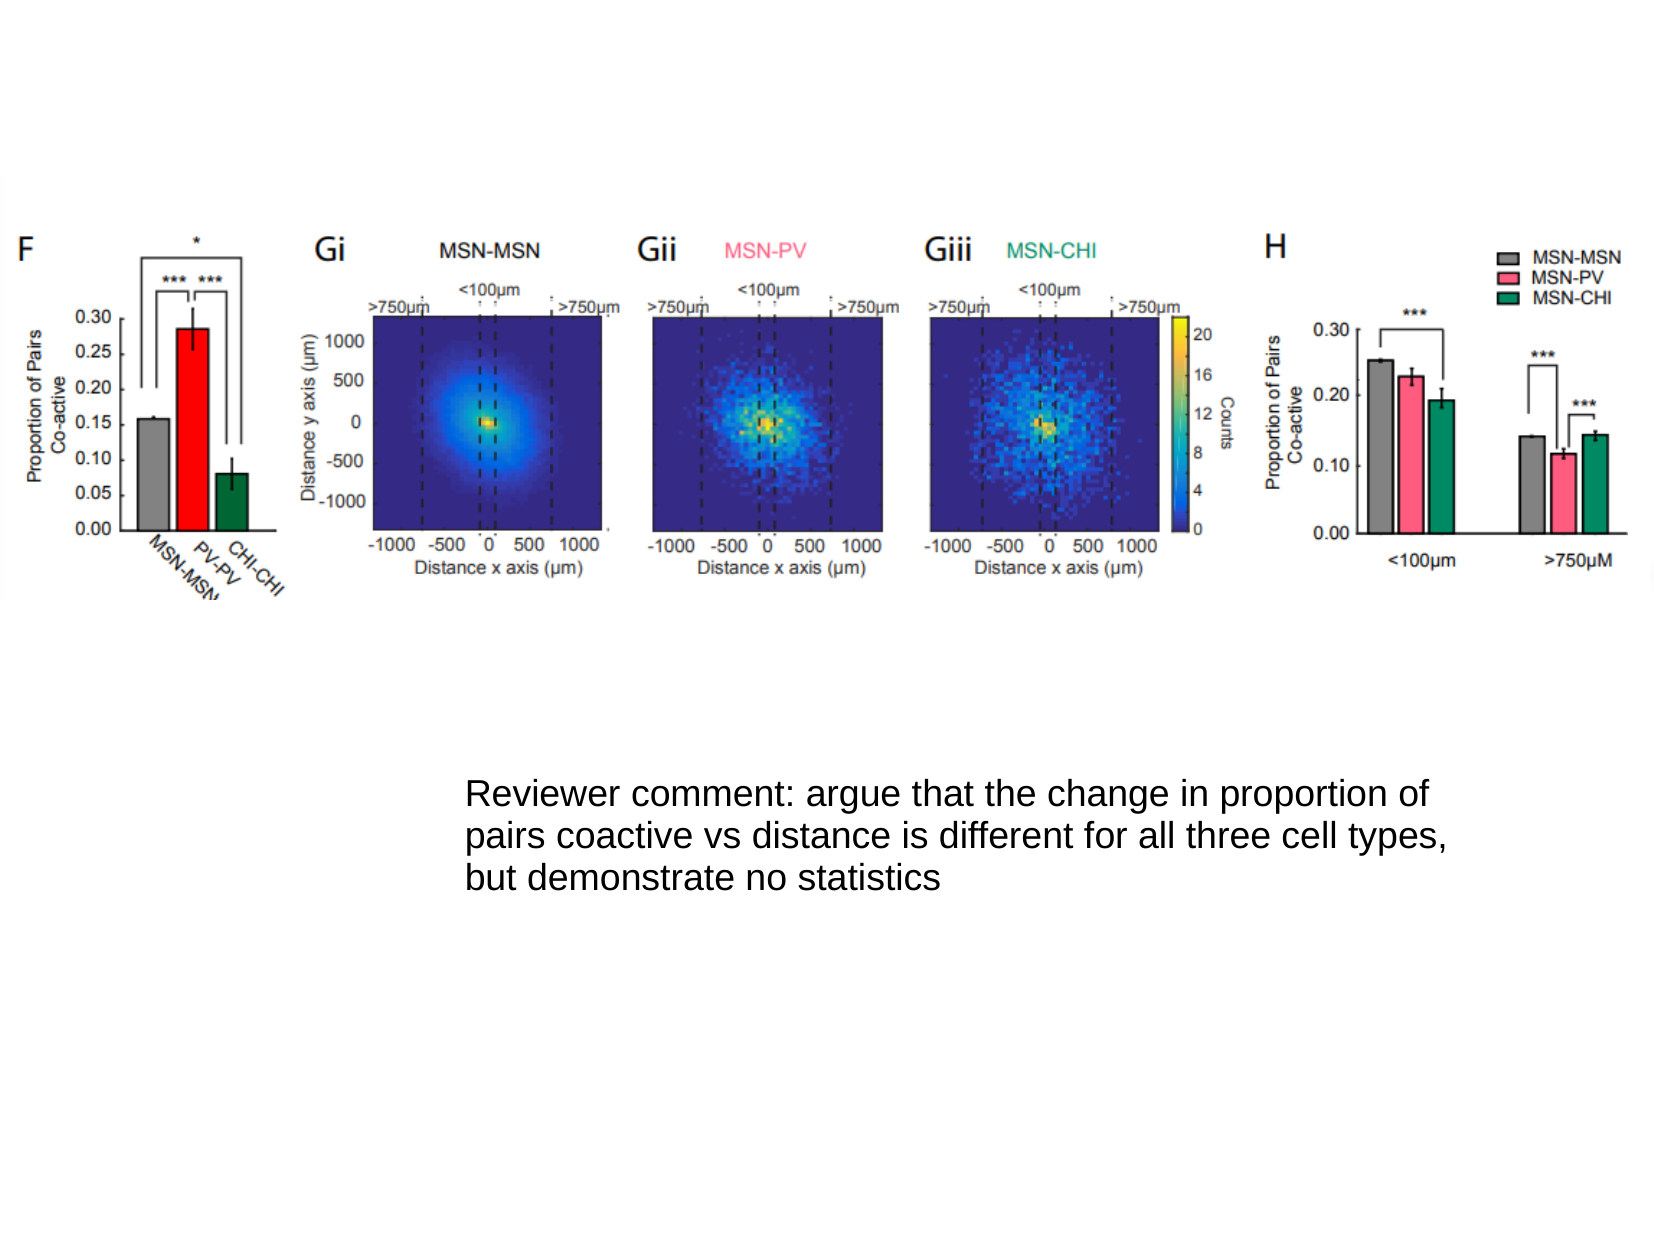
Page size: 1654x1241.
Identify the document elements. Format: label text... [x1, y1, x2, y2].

text_box Reviewer comment: argue that the change in proportion of pairs coactive vs distance is different for all three cell types, but demonstrate no statistics [450, 765, 1471, 948]
picture [0, 176, 1654, 601]
